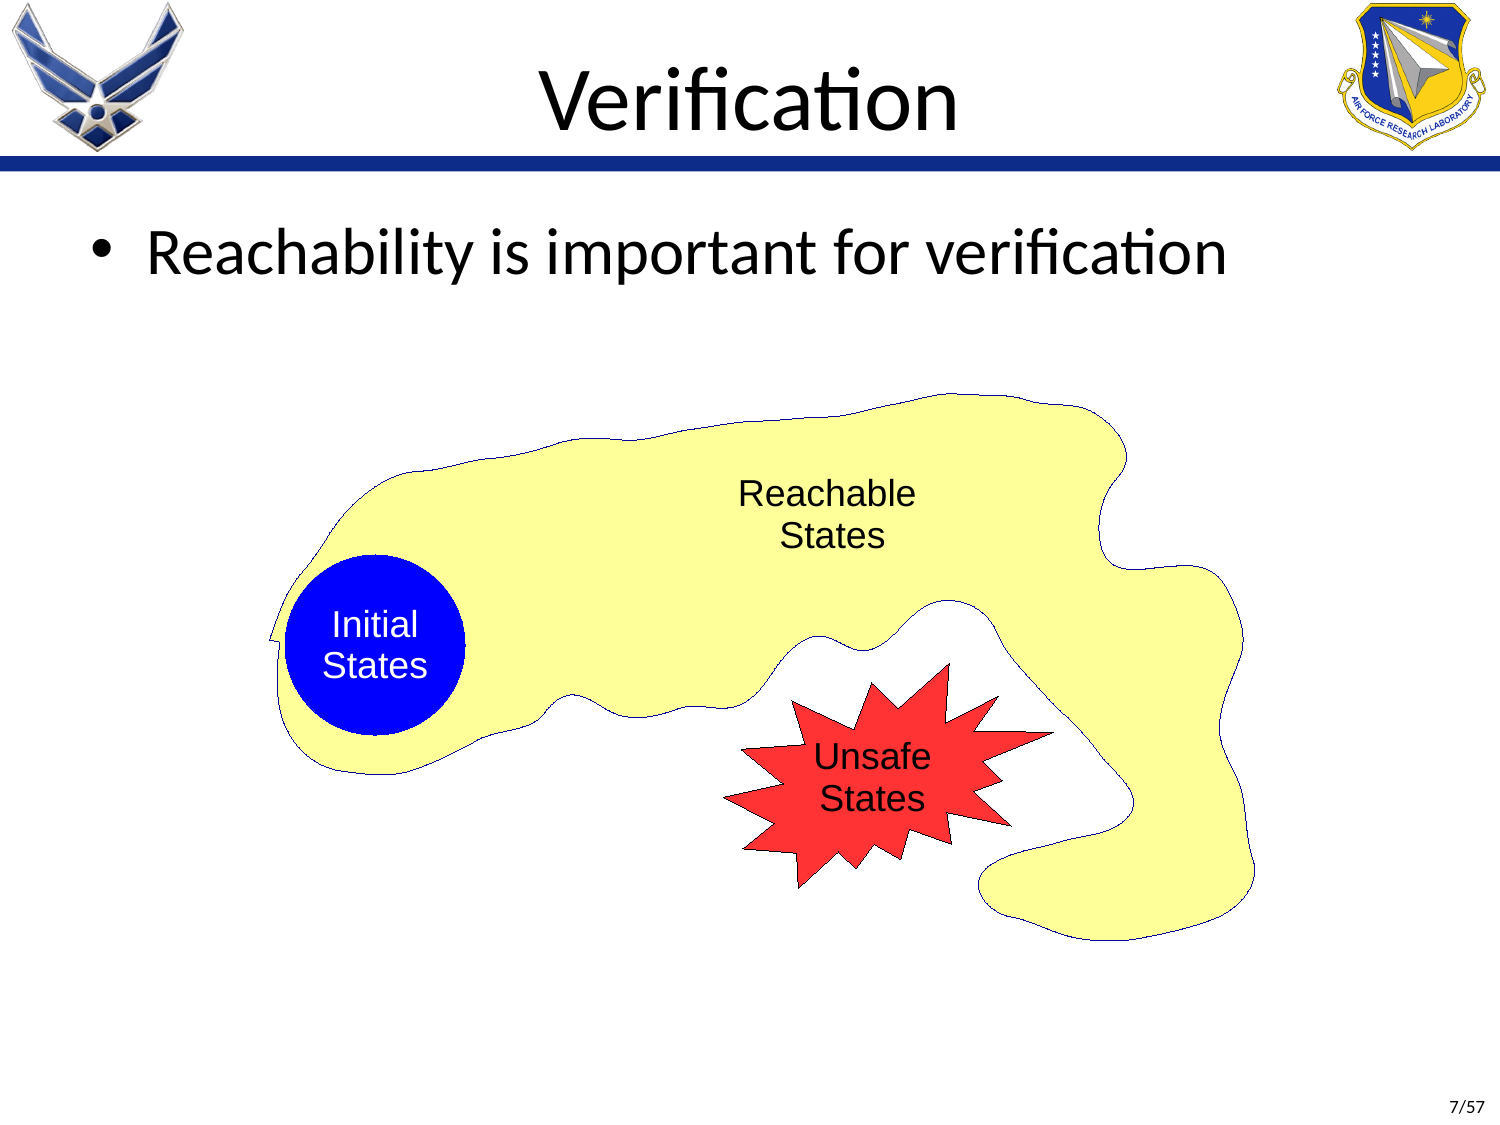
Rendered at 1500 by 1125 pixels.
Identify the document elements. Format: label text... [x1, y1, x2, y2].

list Reachability is important for verification [75, 200, 1425, 943]
text_box Initial States [285, 554, 466, 736]
title Verification [75, 0, 1425, 188]
picture [2, 0, 75, 156]
text_box Reachable States [723, 464, 942, 564]
text_box Unsafe States [723, 663, 1054, 889]
picture [1425, 3, 1486, 151]
